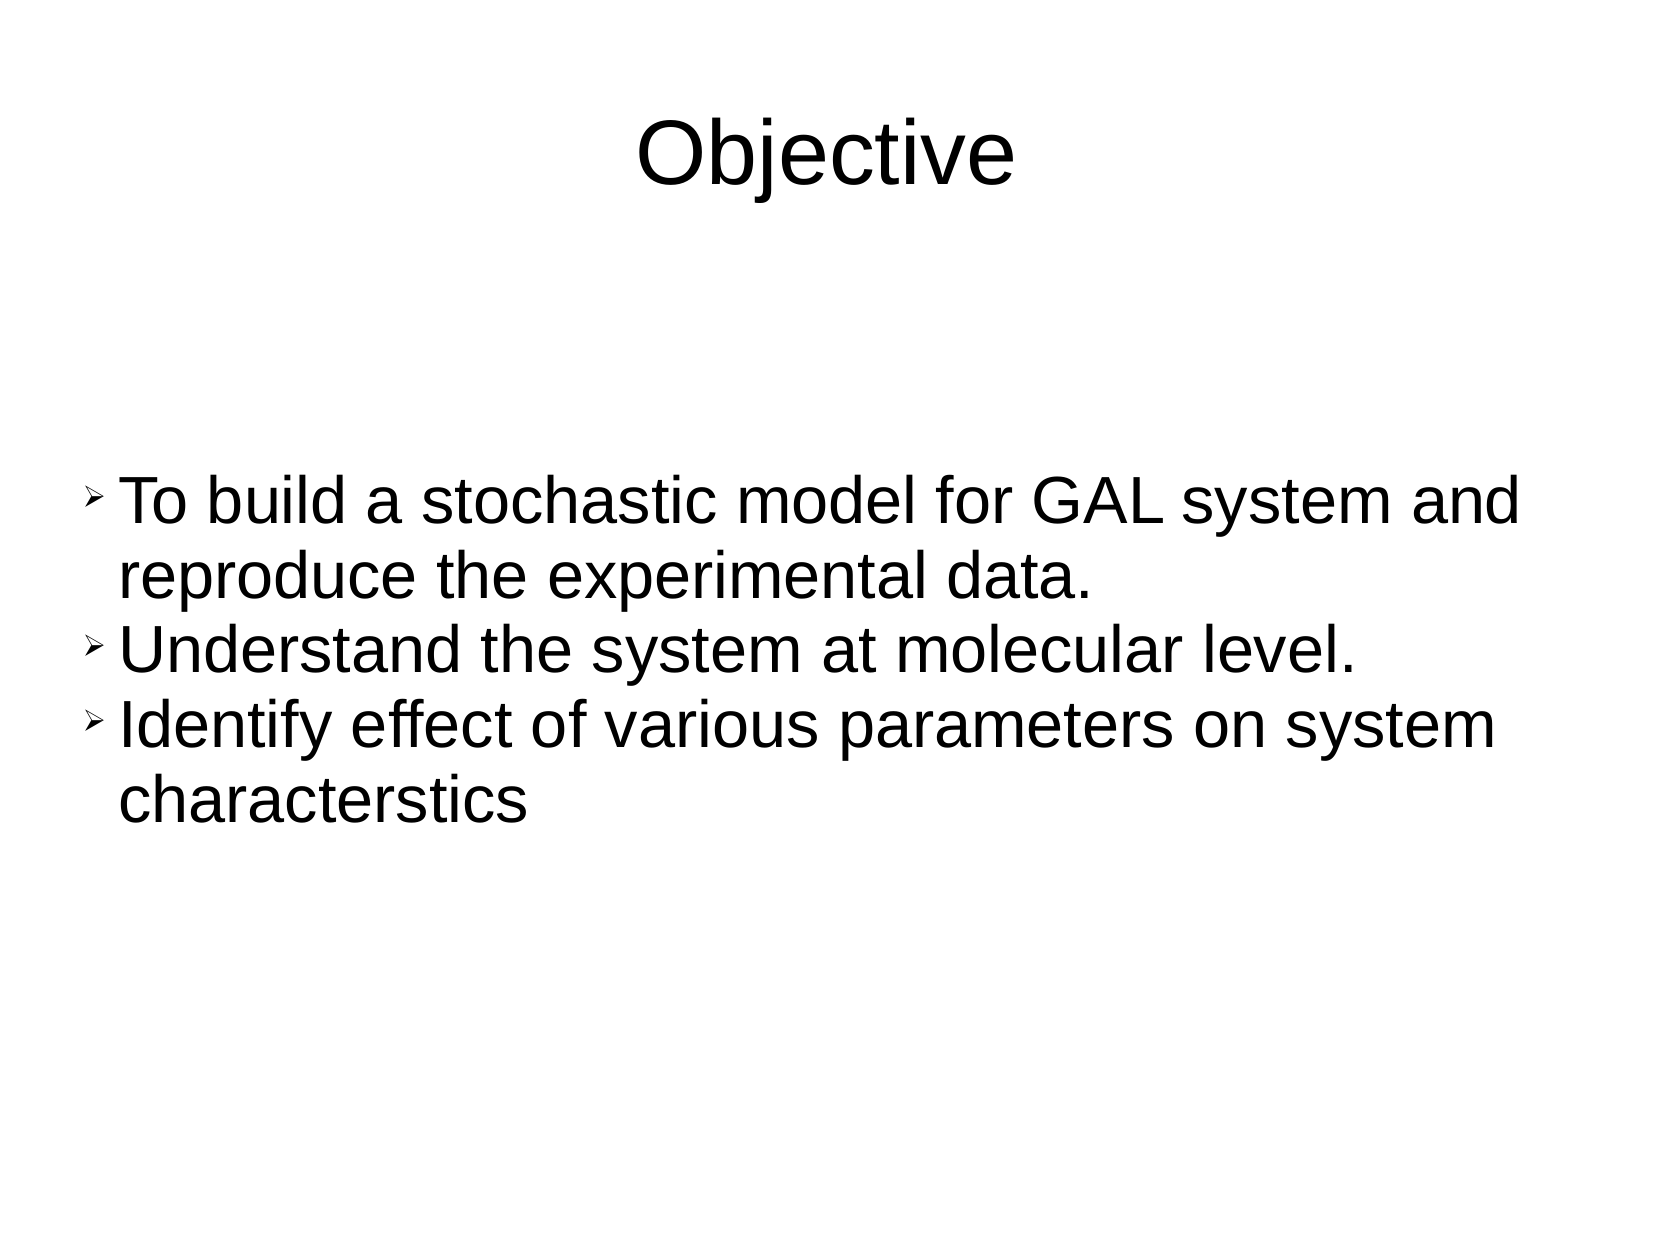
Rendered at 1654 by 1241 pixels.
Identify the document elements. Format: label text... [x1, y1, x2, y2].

title Objective [82, 49, 1571, 257]
subtitle To build a stochastic model for GAL system and reproduce the experimental data. Understand the system at molecular level. Identify effect of various parameters on system characterstics [82, 290, 1571, 1010]
